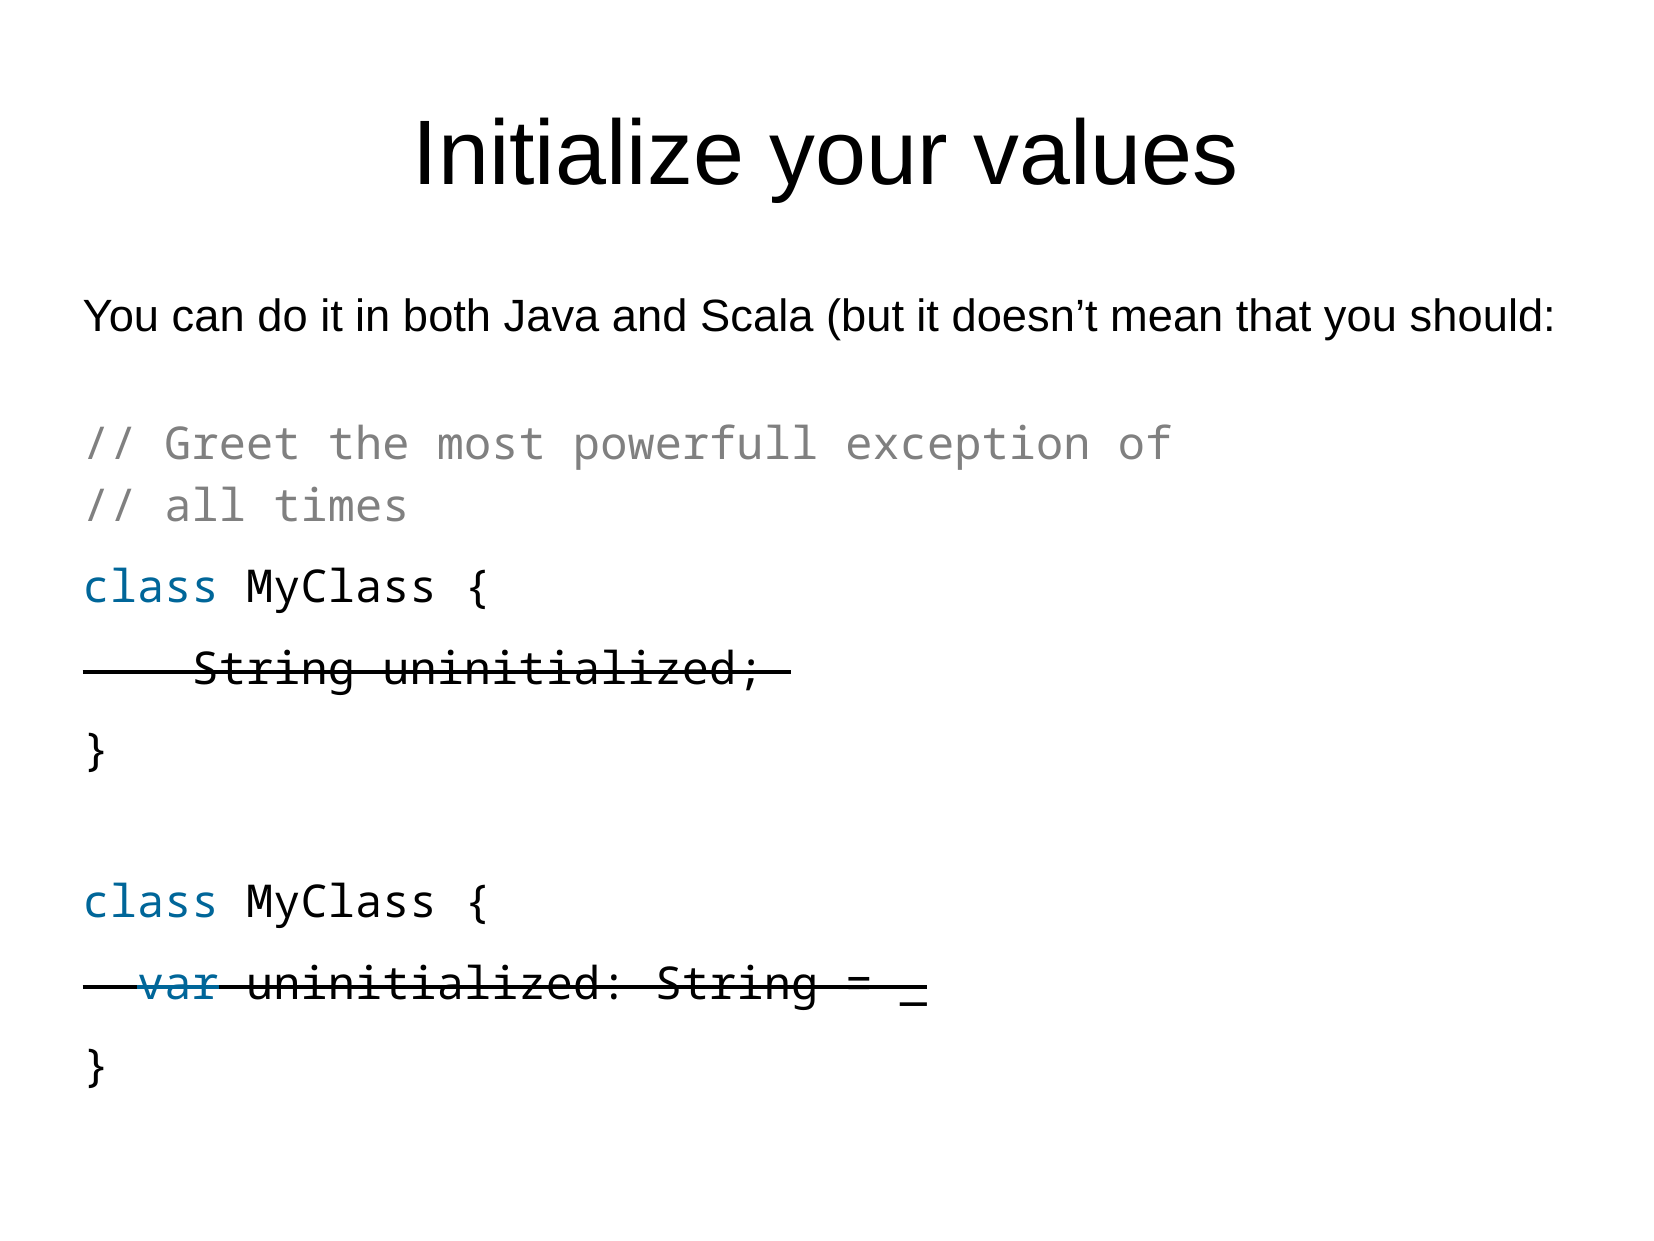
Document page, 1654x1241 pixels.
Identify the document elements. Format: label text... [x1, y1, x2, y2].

title Initialize your values [82, 49, 1571, 257]
list You can do it in both Java and Scala (but it doesn’t mean that you should: // Greet the most powerfull exception of // all times class MyClass { String uninitialized; } class MyClass { var uninitialized: String = _ } [82, 290, 1571, 1140]
